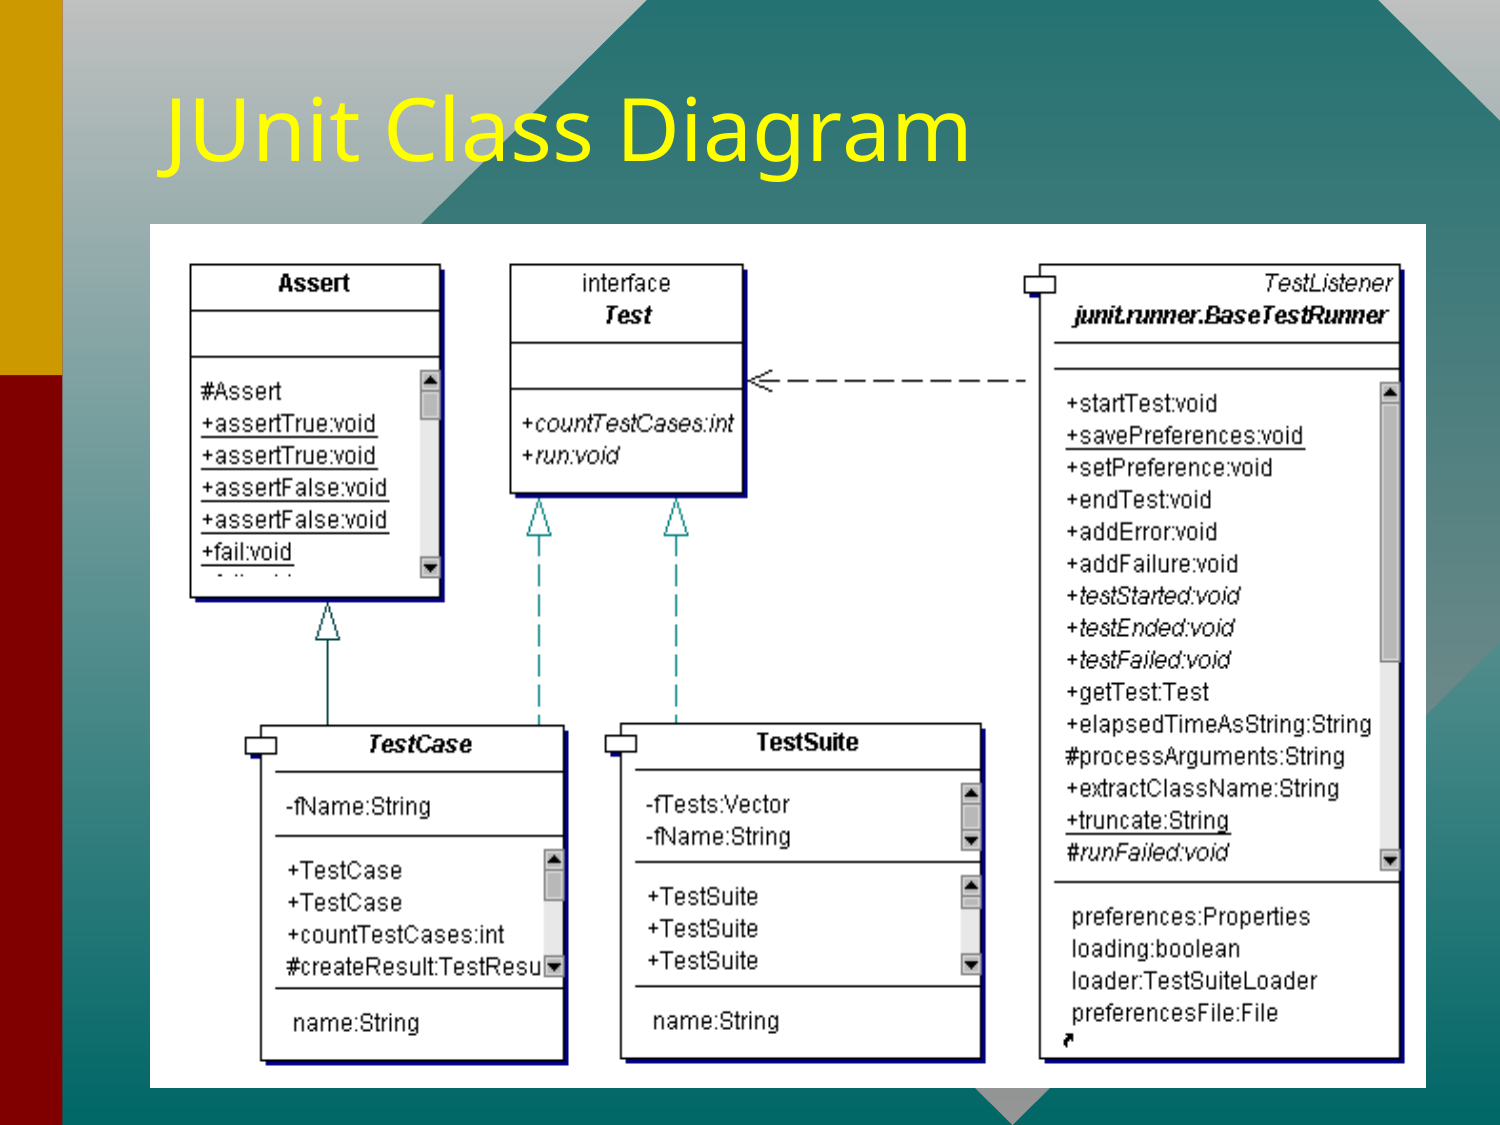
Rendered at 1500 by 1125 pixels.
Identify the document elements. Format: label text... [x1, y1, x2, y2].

picture [150, 224, 1426, 1088]
title JUnit Class Diagram [150, 37, 1351, 224]
